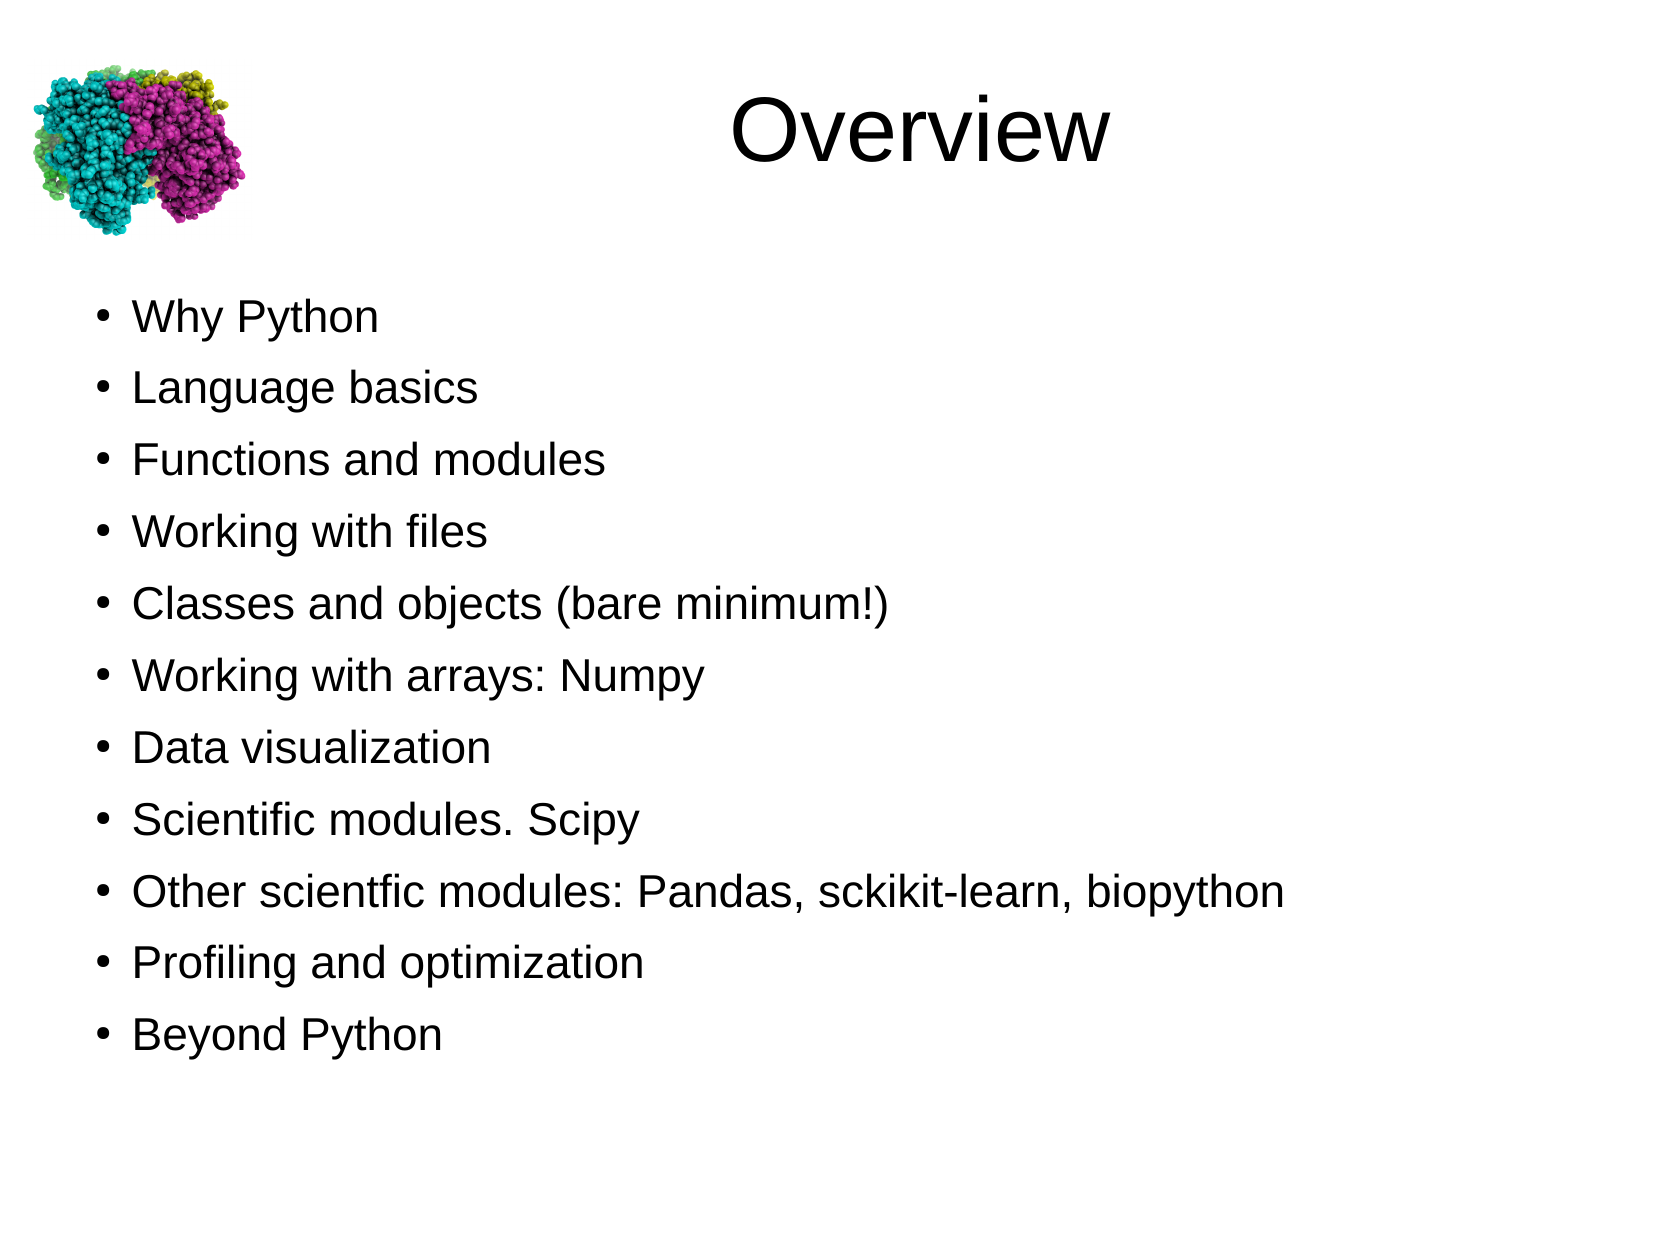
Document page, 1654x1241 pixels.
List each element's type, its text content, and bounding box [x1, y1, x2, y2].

list Why Python Language basics Functions and modules Working with files Classes and objects (bare minimum!) Working with arrays: Numpy Data visualization Scientific modules. Scipy Other scientfic modules: Pandas, sckikit-learn, biopython Profiling and optimization Beyond Python [82, 290, 1538, 1071]
title Overview [270, 25, 1571, 233]
picture [27, 59, 253, 240]
